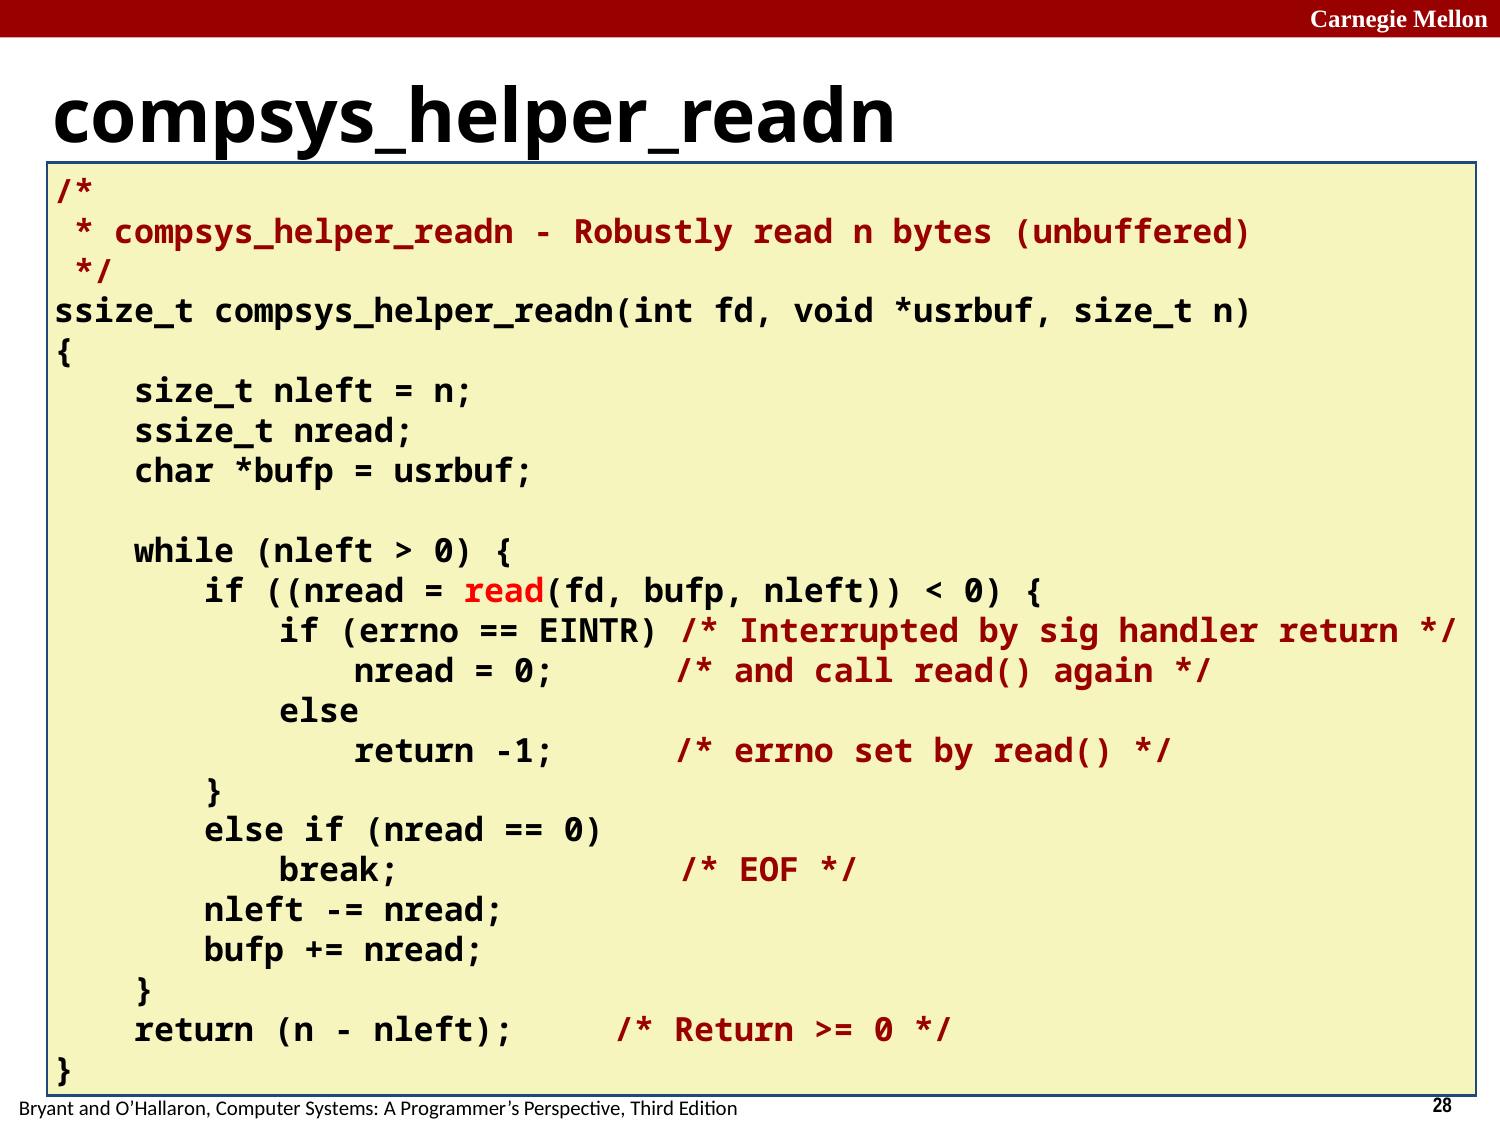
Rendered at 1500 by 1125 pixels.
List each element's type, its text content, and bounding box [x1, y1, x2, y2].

text_box compsys_helper_readn [37, 49, 1455, 175]
text_box /* * compsys_helper_readn - Robustly read n bytes (unbuffered) */ ssize_t compsys_helper_readn(int fd, void *usrbuf, size_t n) { size_t nleft = n; ssize_t nread; char *bufp = usrbuf; while (nleft > 0) { if ((nread = read(fd, bufp, nleft)) < 0) { if (errno == EINTR) /* Interrupted by sig handler return */ nread = 0; /* and call read() again */ else return -1; /* errno set by read() */ } else if (nread == 0) break; /* EOF */ nleft -= nread; bufp += nread; } return (n - nleft); /* Return >= 0 */ } [46, 162, 1476, 1096]
